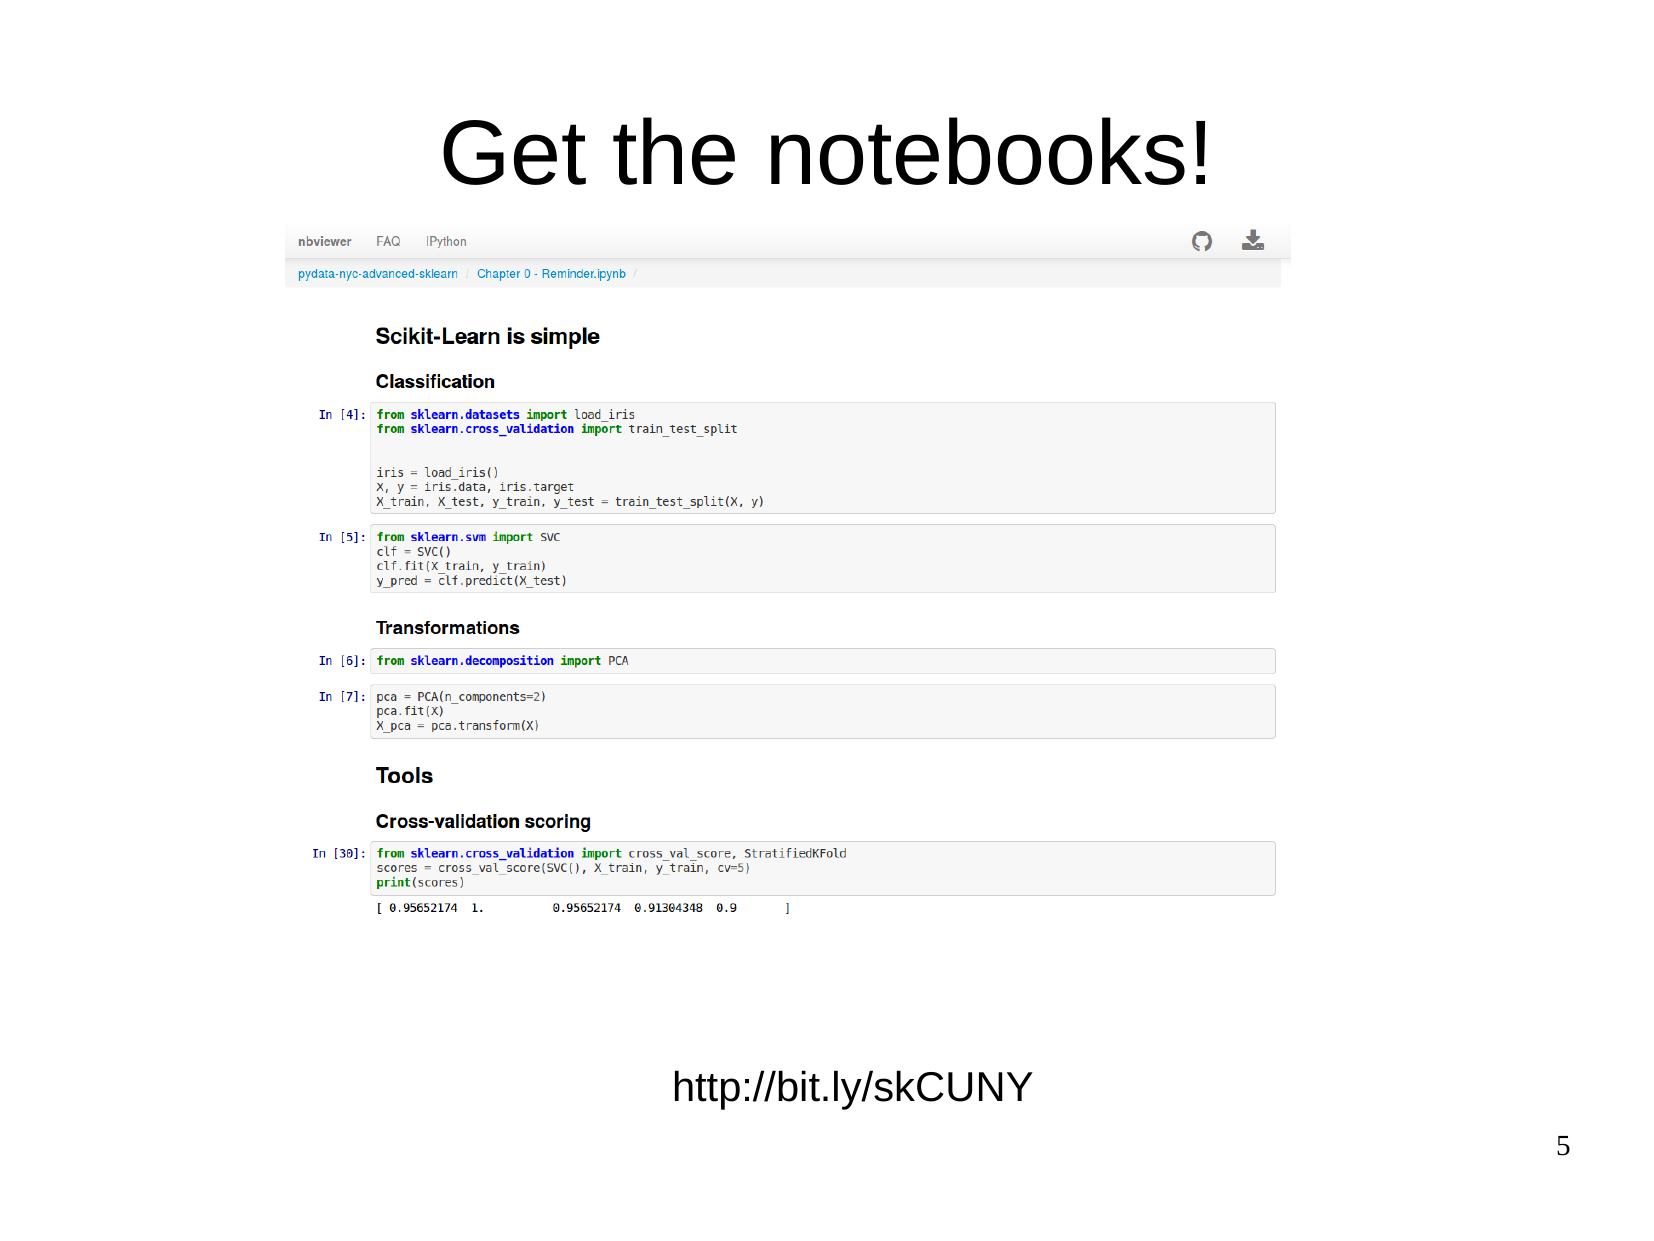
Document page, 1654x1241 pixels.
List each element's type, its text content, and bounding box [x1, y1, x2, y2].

title Get the notebooks! [82, 49, 1571, 257]
picture [285, 224, 1291, 938]
text_box http://bit.ly/skCUNY [15, 1063, 1621, 1201]
